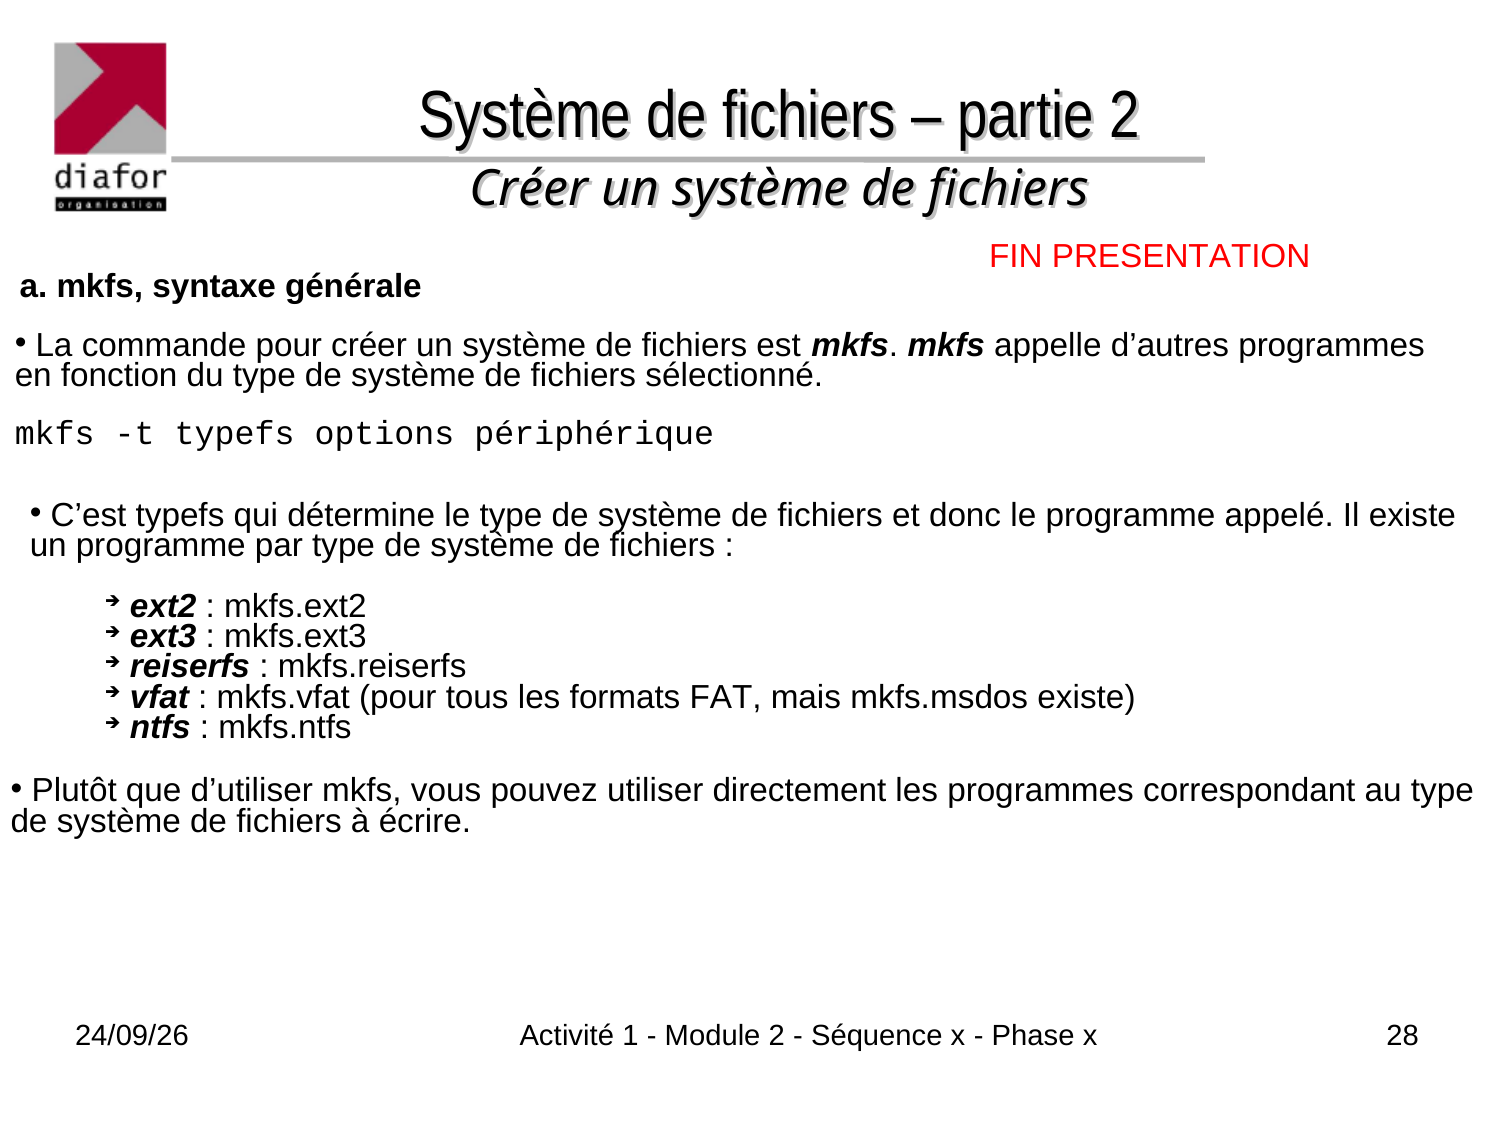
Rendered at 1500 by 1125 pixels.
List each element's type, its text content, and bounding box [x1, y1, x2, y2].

text_box Plutôt que d’utiliser mkfs, vous pouvez utiliser directement les programmes correspondant au type de système de fichiers à écrire. [0, 770, 1500, 846]
picture [53, 42, 168, 213]
title Système de fichiers – partie 2 Créer un système de fichiers [104, 45, 1455, 250]
text_box mkfs -t typefs options périphérique [0, 413, 798, 459]
text_box La commande pour créer un système de fichiers est mkfs. mkfs appelle d’autres programmes en fonction du type de système de fichiers sélectionné. [0, 324, 1452, 401]
text_box a. mkfs, syntaxe générale [4, 265, 532, 311]
text_box C’est typefs qui détermine le type de système de fichiers et donc le programme appelé. Il existe un programme par type de système de fichiers : ext2 : mkfs.ext2 ext3 : mkfs.ext3 reiserfs : mkfs.reiserfs vfat : mkfs.vfat (pour tous les formats FAT, mais mkfs.msdos existe) ntfs : mkfs.ntfs [15, 494, 1497, 768]
text_box FIN PRESENTATION [974, 236, 1359, 282]
